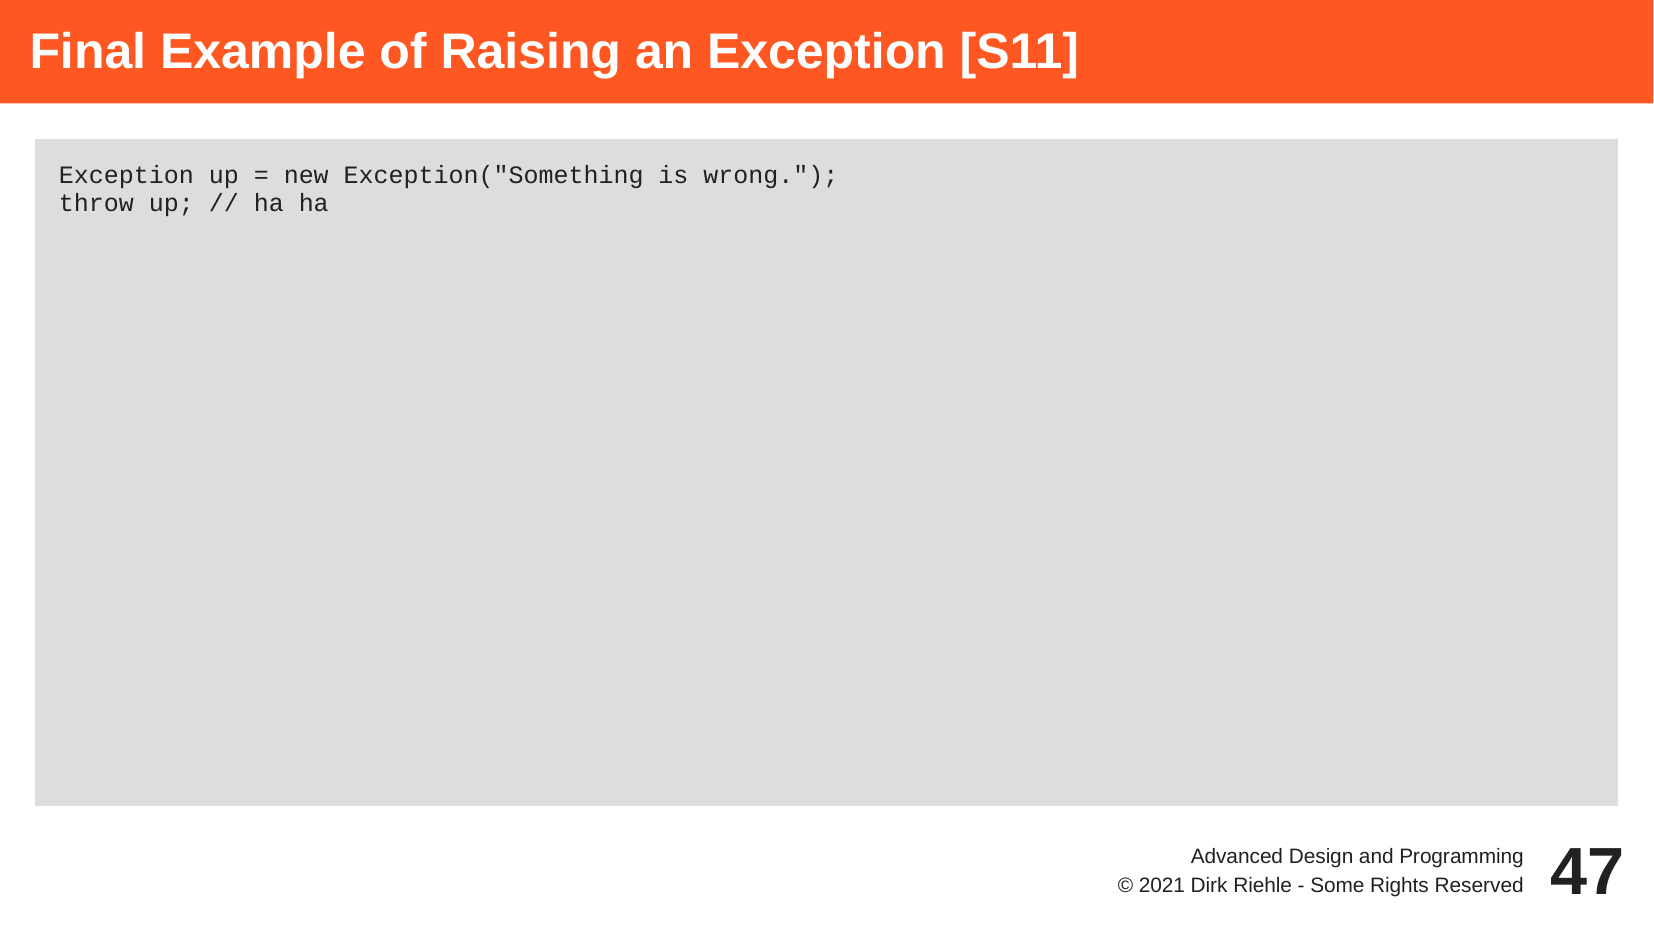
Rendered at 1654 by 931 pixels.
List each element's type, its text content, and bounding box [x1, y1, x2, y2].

title Final Example of Raising an Exception [S11] [0, 0, 1654, 104]
list Exception up = new Exception("Something is wrong."); throw up; // ha ha [29, 132, 1625, 813]
